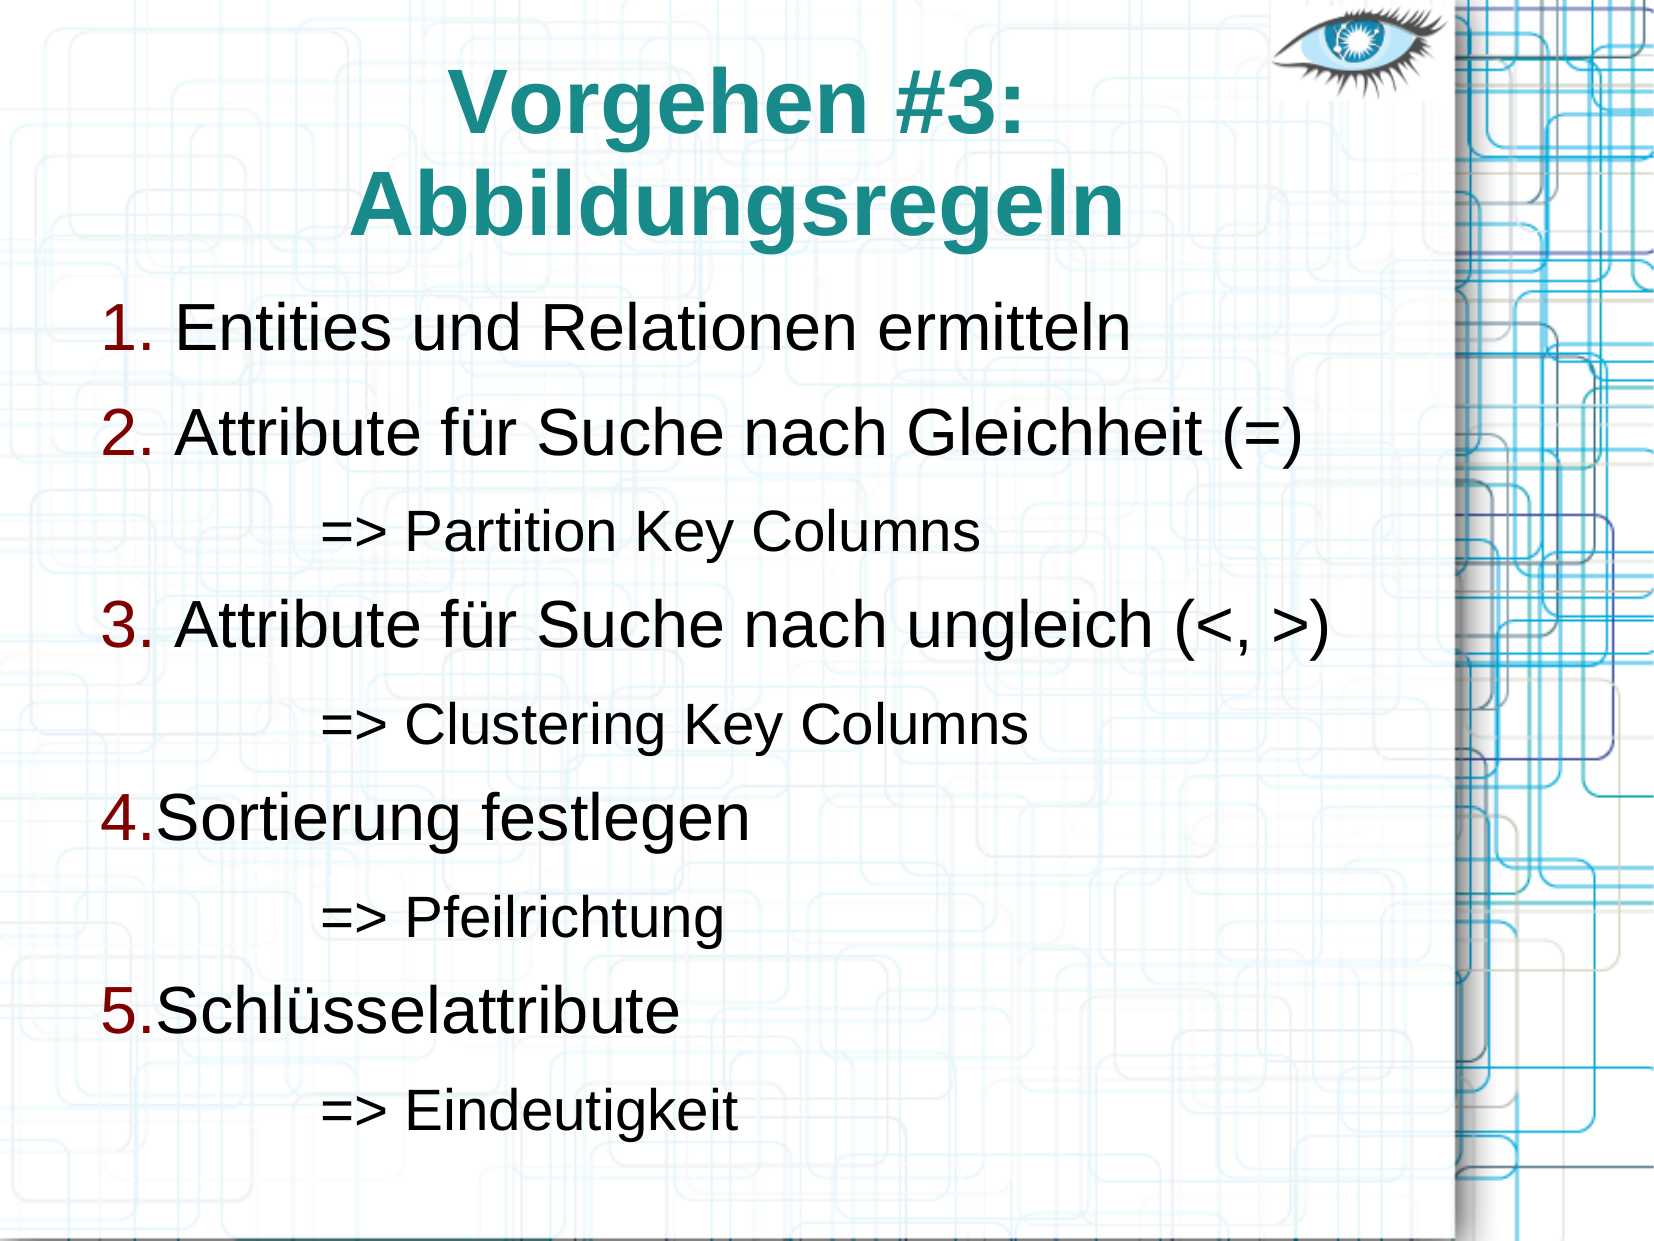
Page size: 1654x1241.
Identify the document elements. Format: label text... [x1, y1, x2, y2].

list Entities und Relationen ermitteln Attribute für Suche nach Gleichheit (=) => Partition Key Columns Attribute für Suche nach ungleich (<, >) => Clustering Key Columns Sortierung festlegen => Pfeilrichtung Schlüsselattribute => Eindeutigkeit [82, 290, 1418, 1142]
title Vorgehen #3: Abbildungsregeln [59, 49, 1418, 257]
picture [0, 0, 1654, 1241]
